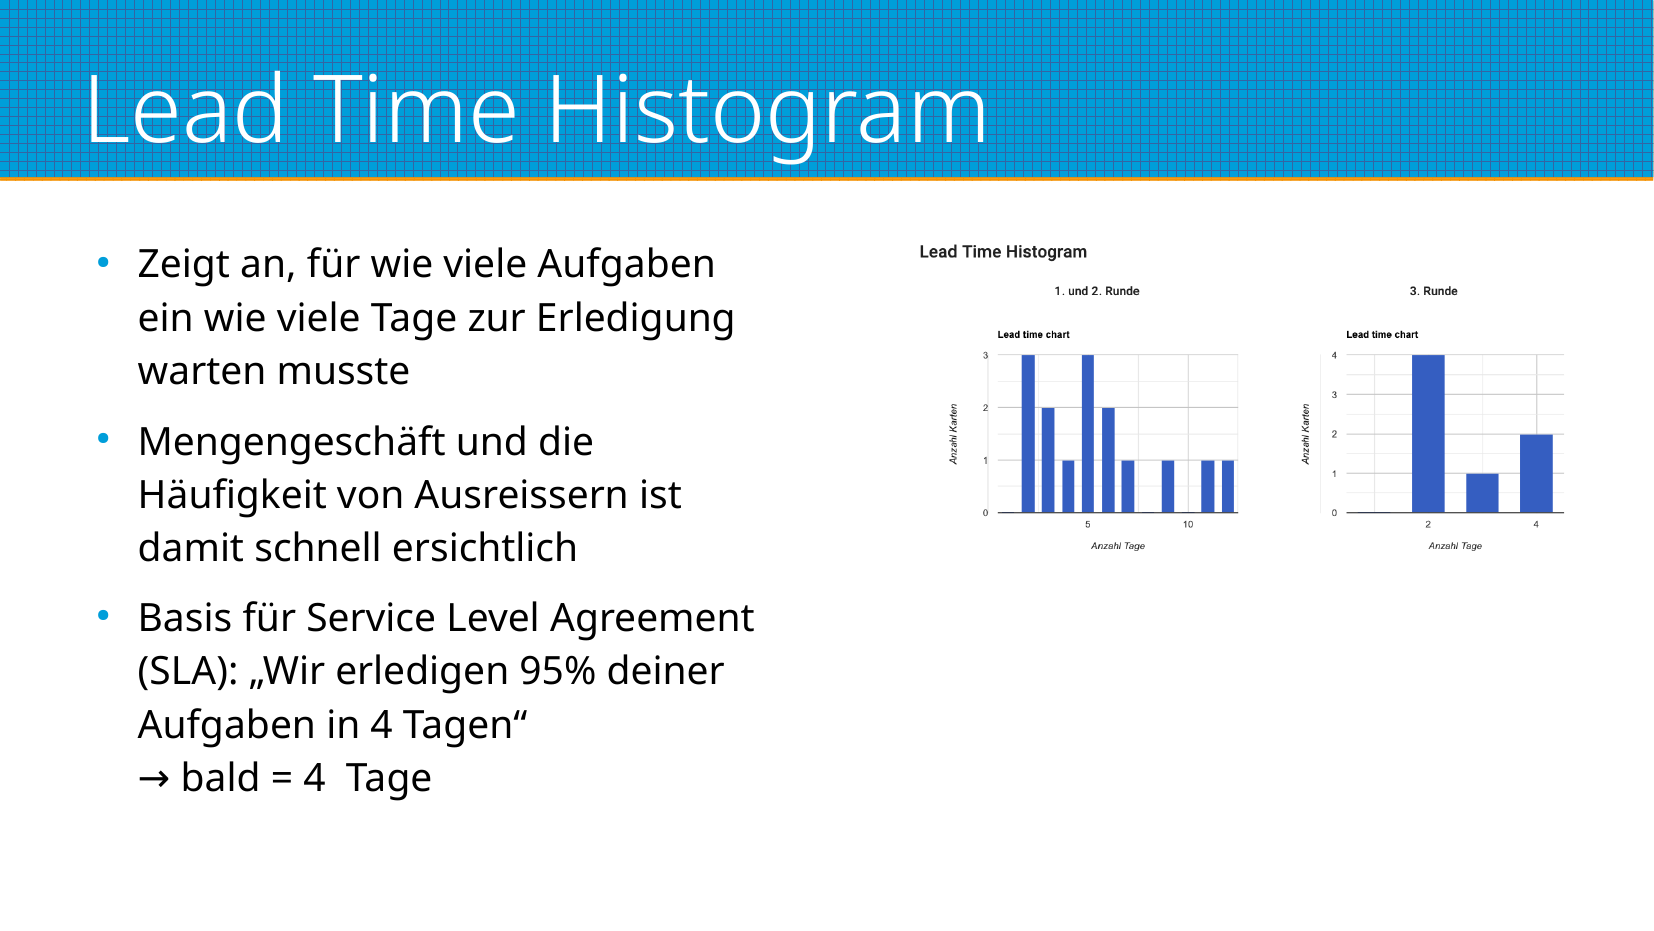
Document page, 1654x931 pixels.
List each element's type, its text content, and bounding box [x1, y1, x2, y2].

picture [915, 237, 1575, 562]
list Zeigt an, für wie viele Aufgaben ein wie viele Tage zur Erledigung warten musste Mengengeschäft und die Häufigkeit von Ausreissern ist damit schnell ersichtlich Basis für Service Level Agreement (SLA): „Wir erledigen 95% deiner Aufgaben in 4 Tagen“ → bald = 4 Tage [82, 236, 768, 811]
title Lead Time Histogram [82, 14, 1571, 171]
